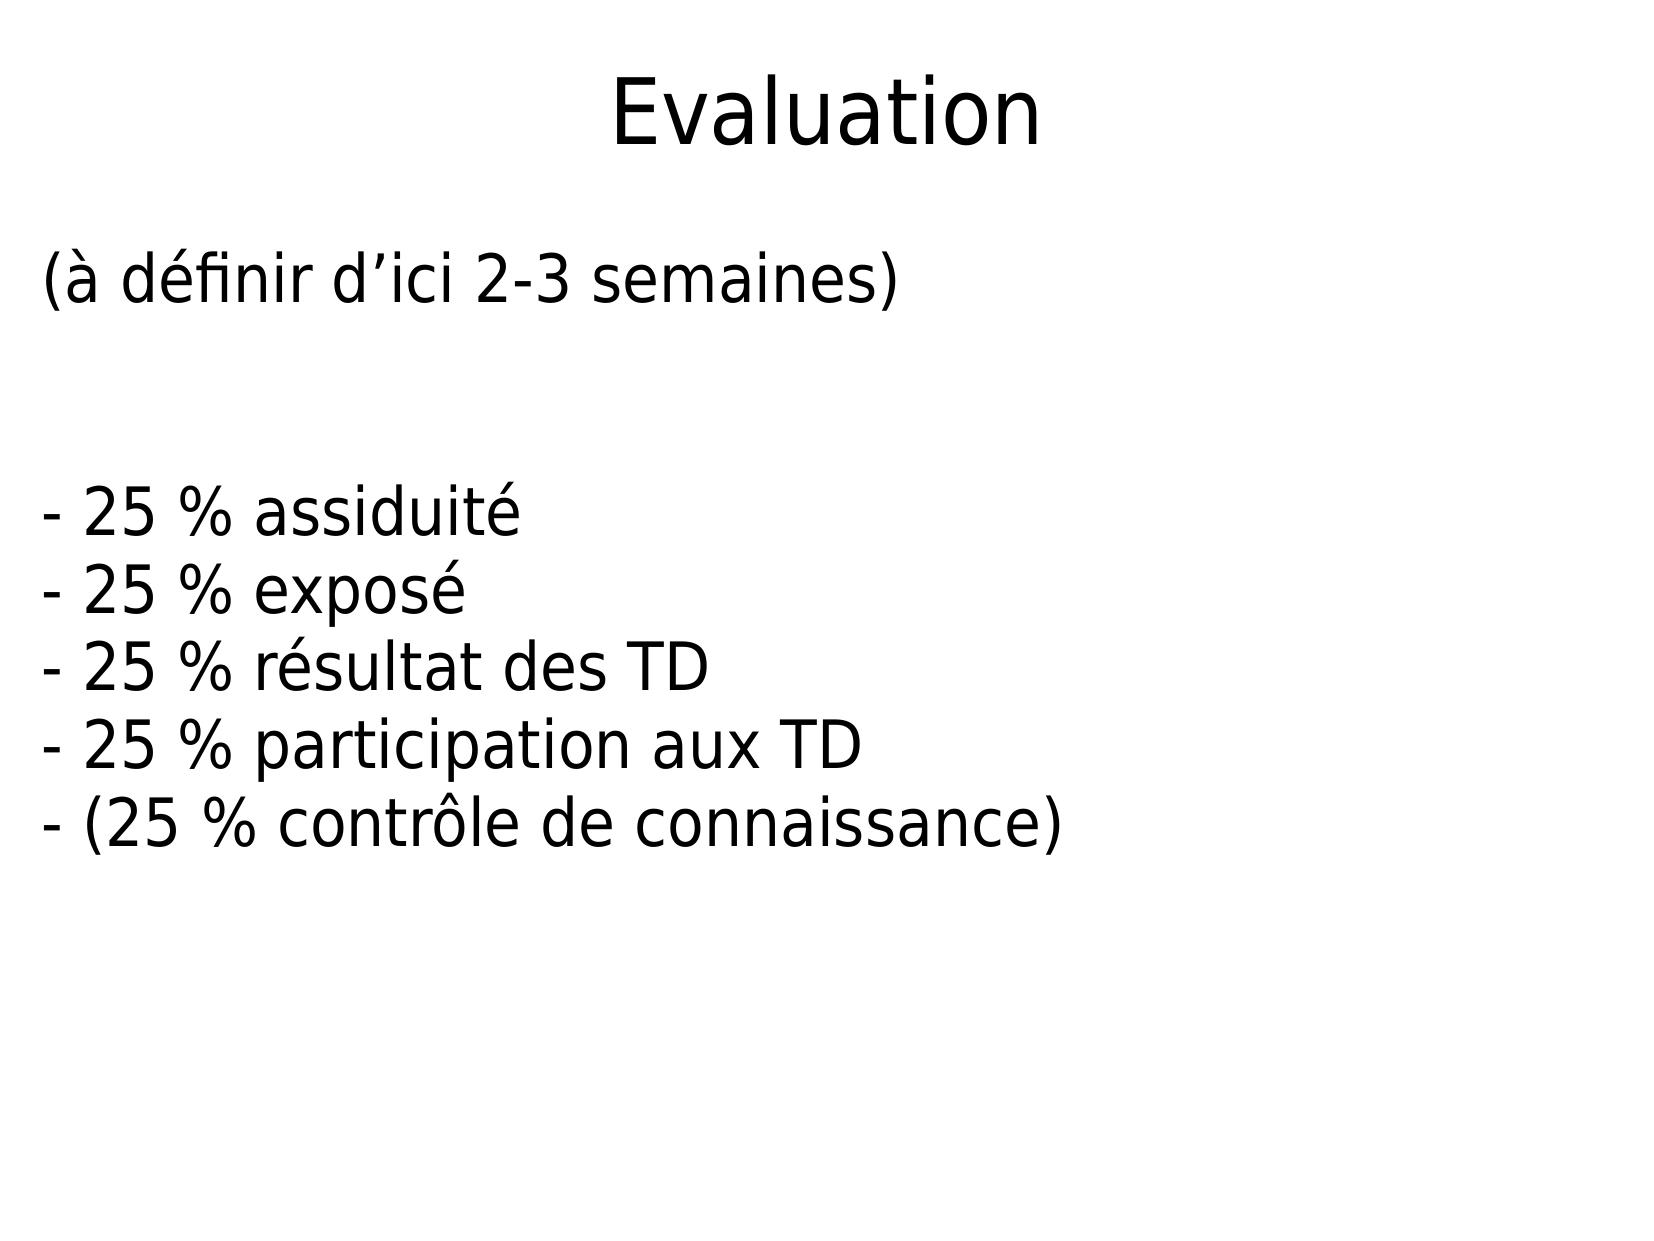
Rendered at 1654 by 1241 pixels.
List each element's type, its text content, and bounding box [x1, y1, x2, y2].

title Evaluation [41, 12, 1613, 214]
title (à définir d’ici 2-3 semaines) - 25 % assiduité - 25 % exposé - 25 % résultat des TD - 25 % participation aux TD - (25 % contrôle de connaissance) [41, 240, 1613, 1201]
